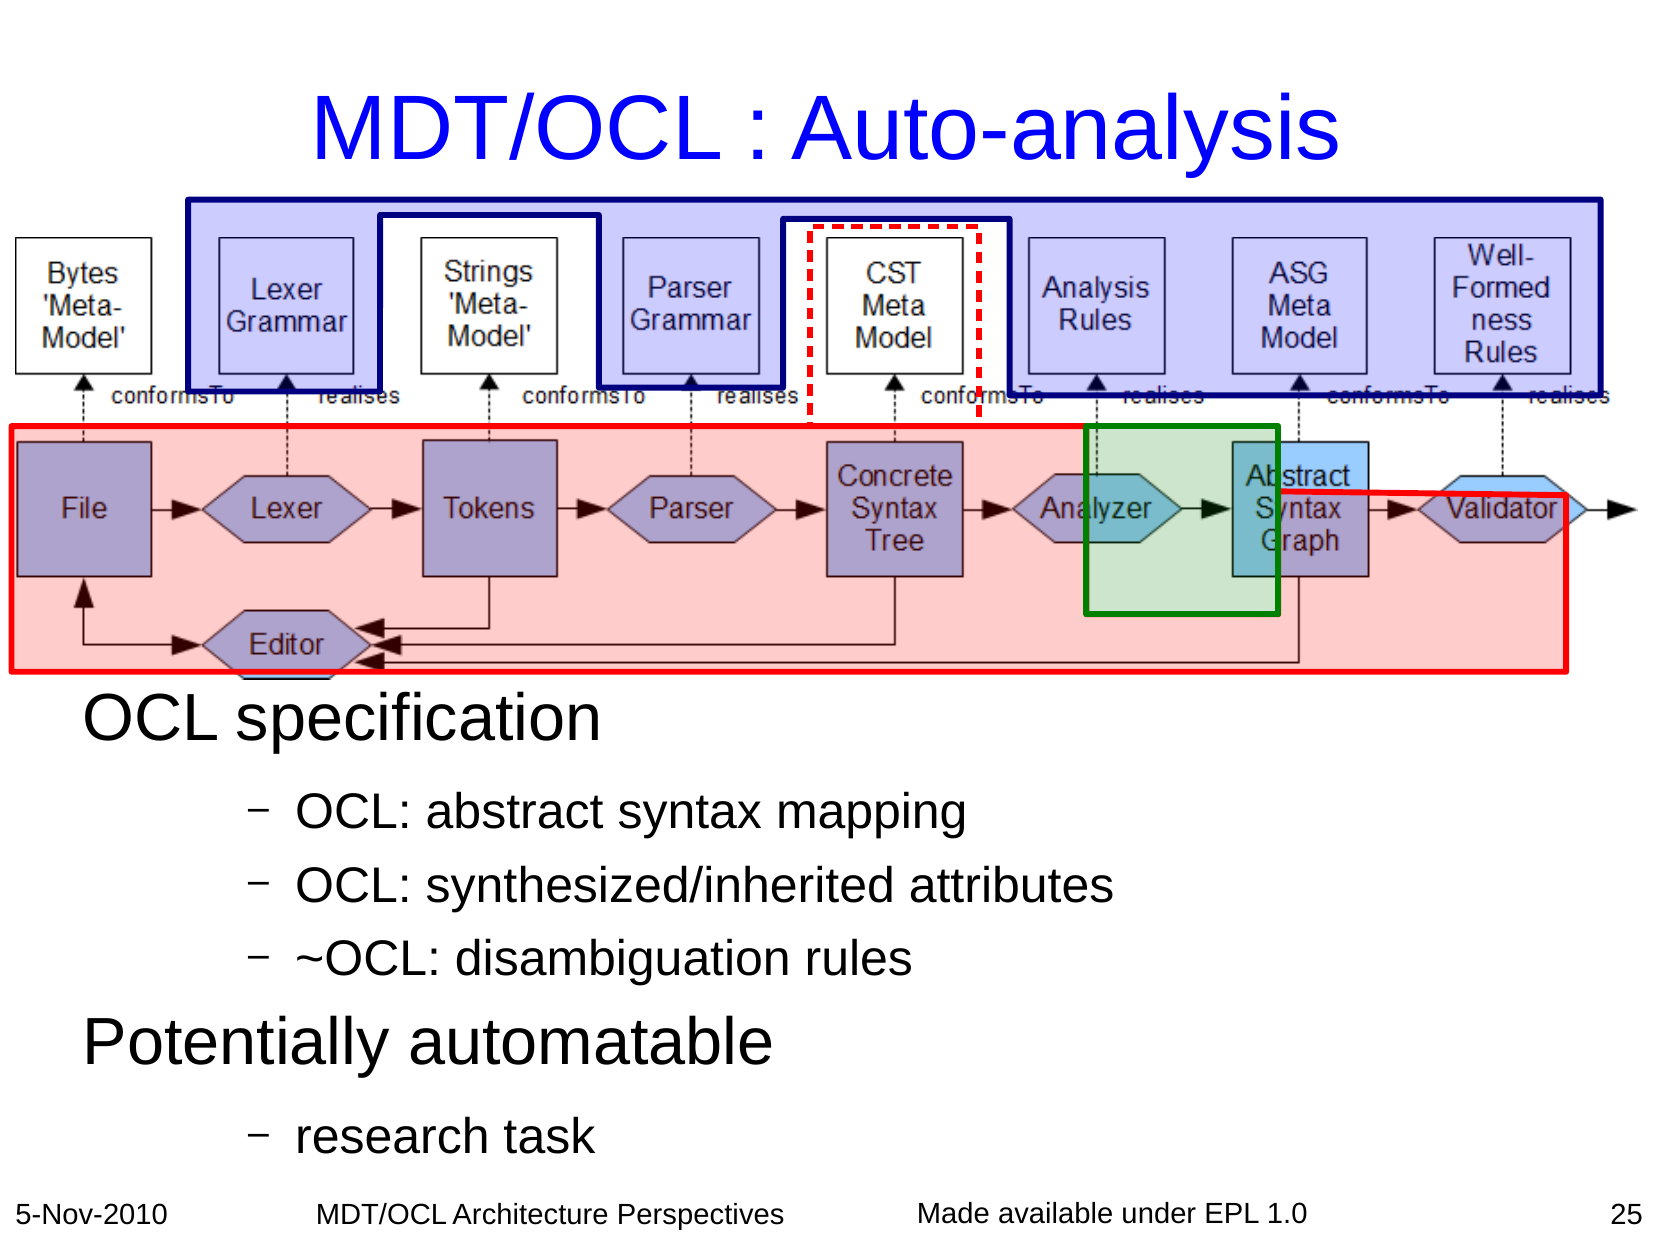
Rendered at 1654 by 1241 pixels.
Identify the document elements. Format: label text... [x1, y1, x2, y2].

list OCL specification OCL: abstract syntax mapping OCL: synthesized/inherited attributes ~OCL: disambiguation rules Potentially automatable research task [82, 679, 1571, 1195]
title MDT/OCL : Auto-analysis [82, 56, 1571, 200]
text_box [11, 226, 1567, 672]
picture [15, 237, 809, 426]
picture [15, 237, 1638, 680]
text_box [188, 199, 1601, 396]
